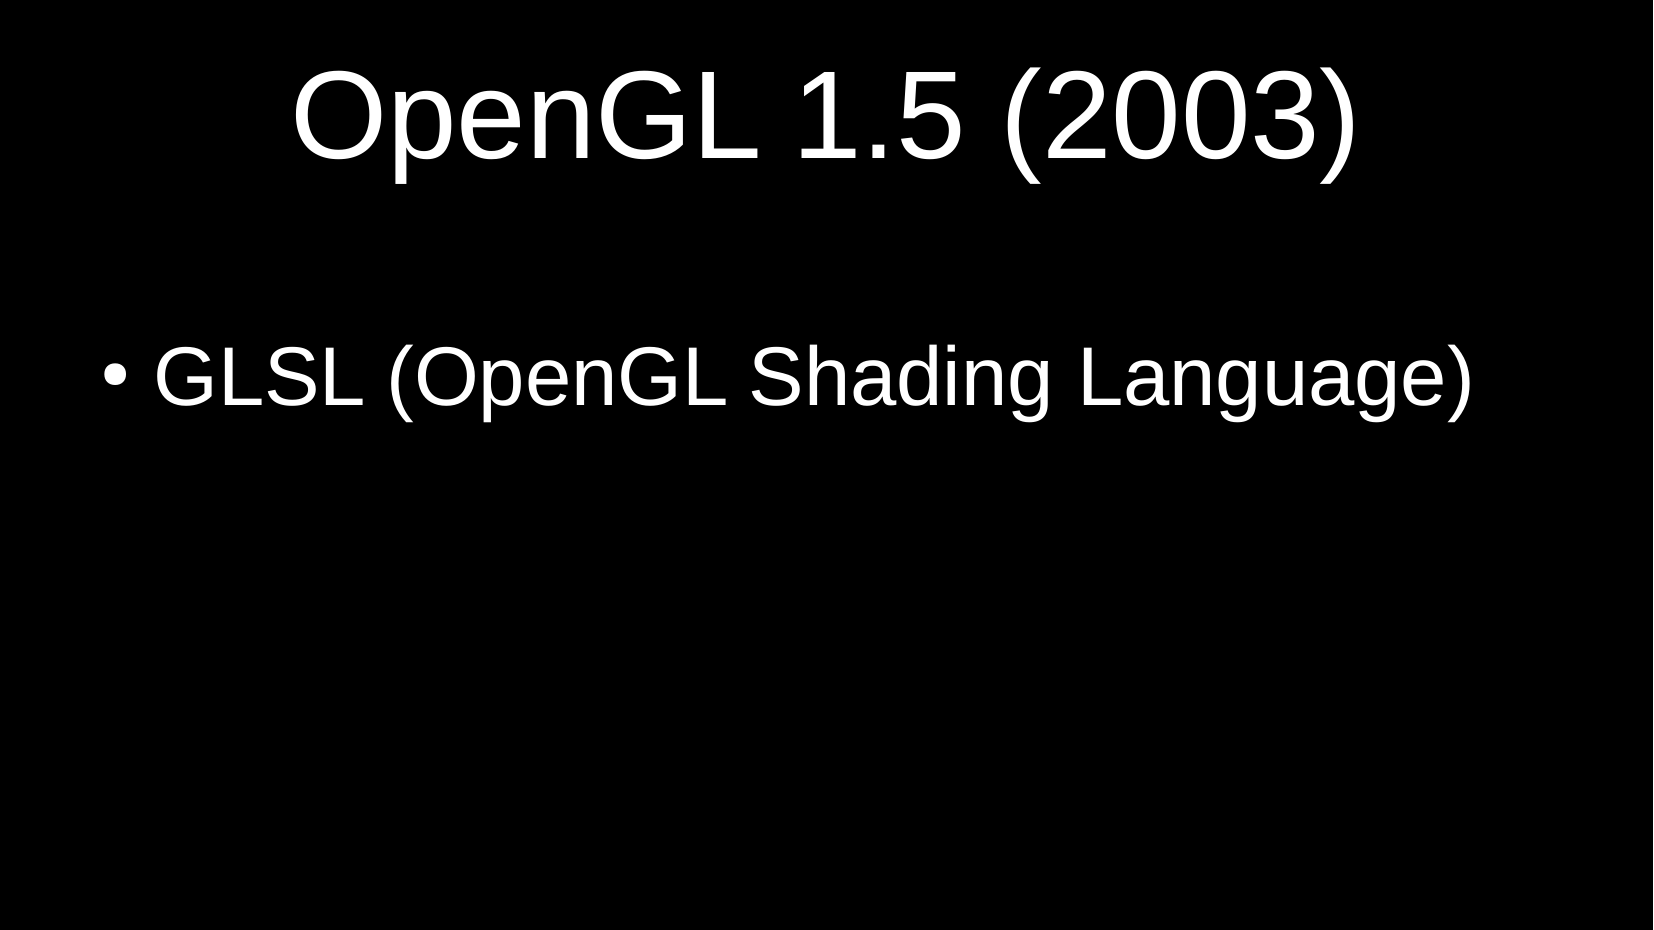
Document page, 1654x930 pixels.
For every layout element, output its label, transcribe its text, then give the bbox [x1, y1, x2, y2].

list GLSL (OpenGL Shading Language) [82, 330, 1571, 901]
title OpenGL 1.5 (2003) [82, 37, 1571, 193]
